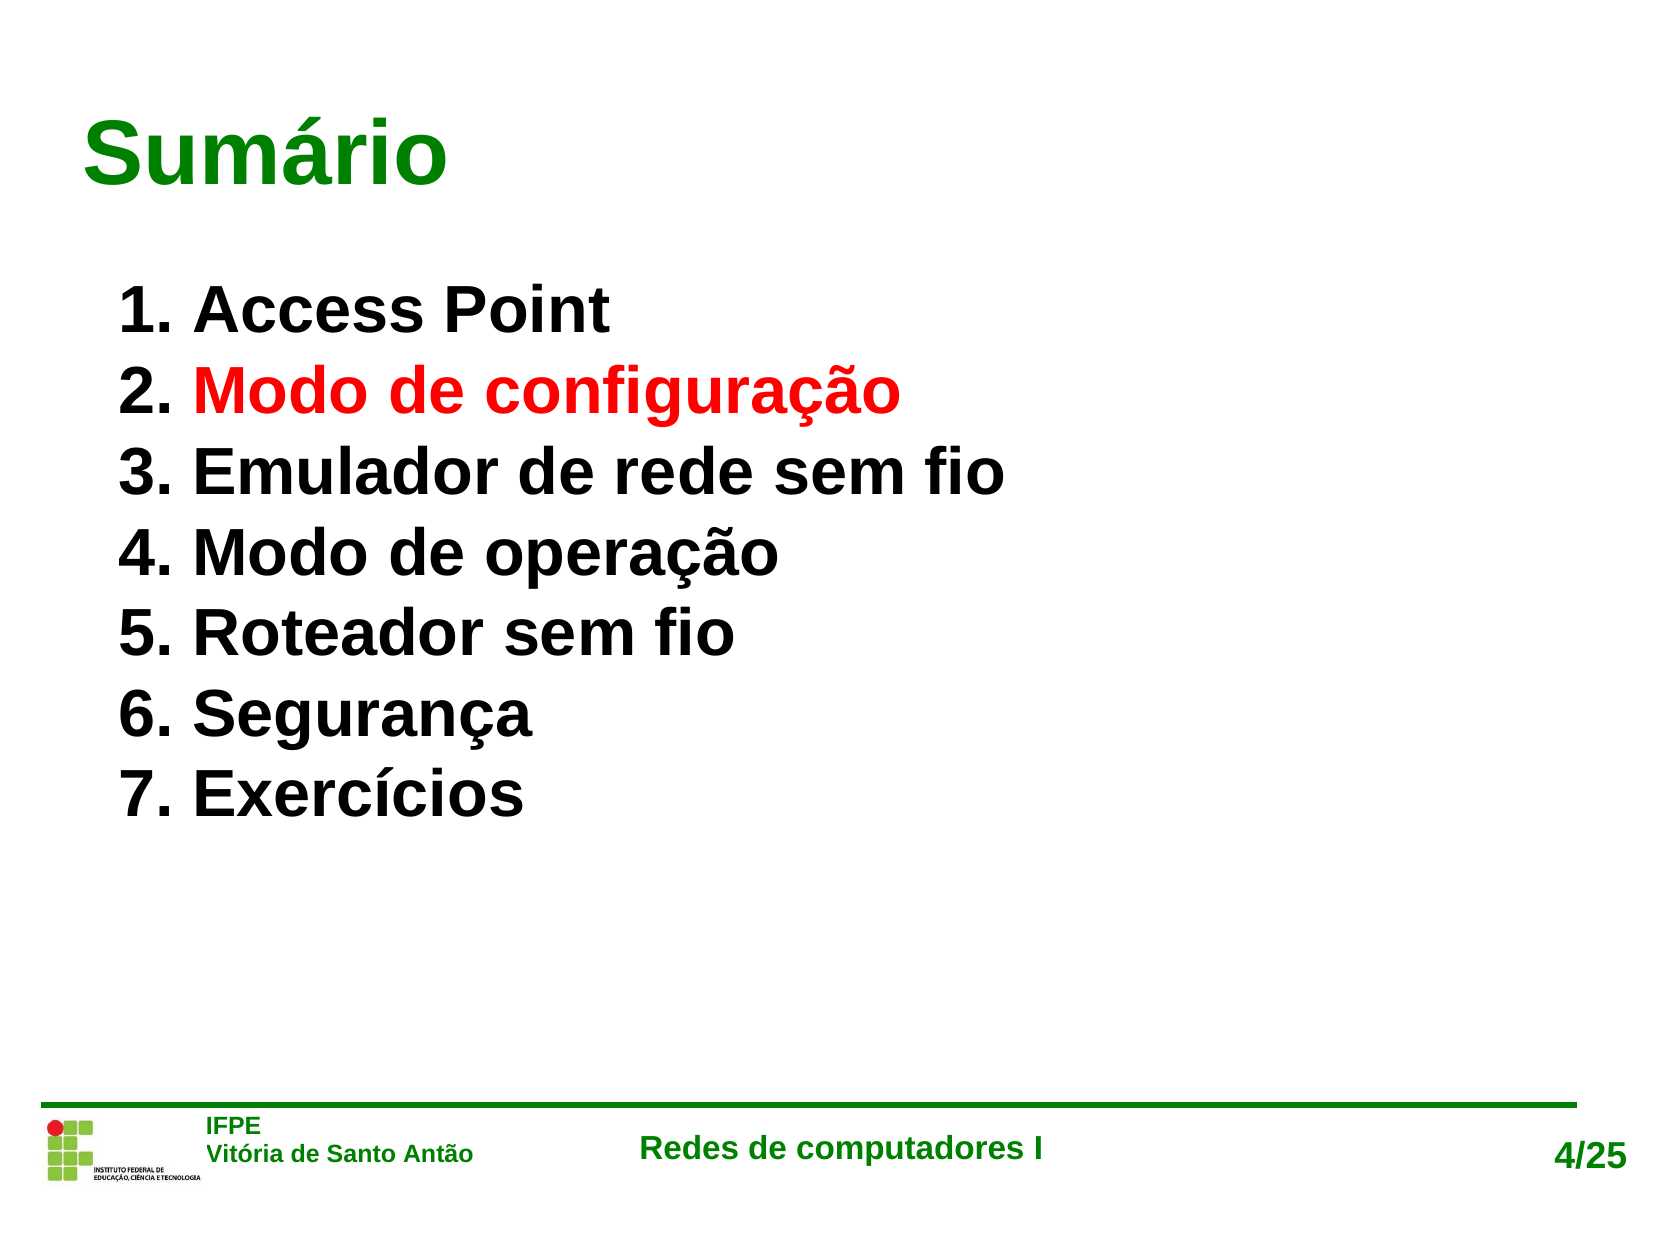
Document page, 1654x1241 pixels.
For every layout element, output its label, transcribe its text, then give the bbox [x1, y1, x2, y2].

list Access Point Modo de configuração Emulador de rede sem fio Modo de operação Roteador sem fio Segurança Exercícios [82, 272, 1571, 1091]
picture [39, 1111, 207, 1191]
title Sumário [82, 49, 1571, 257]
